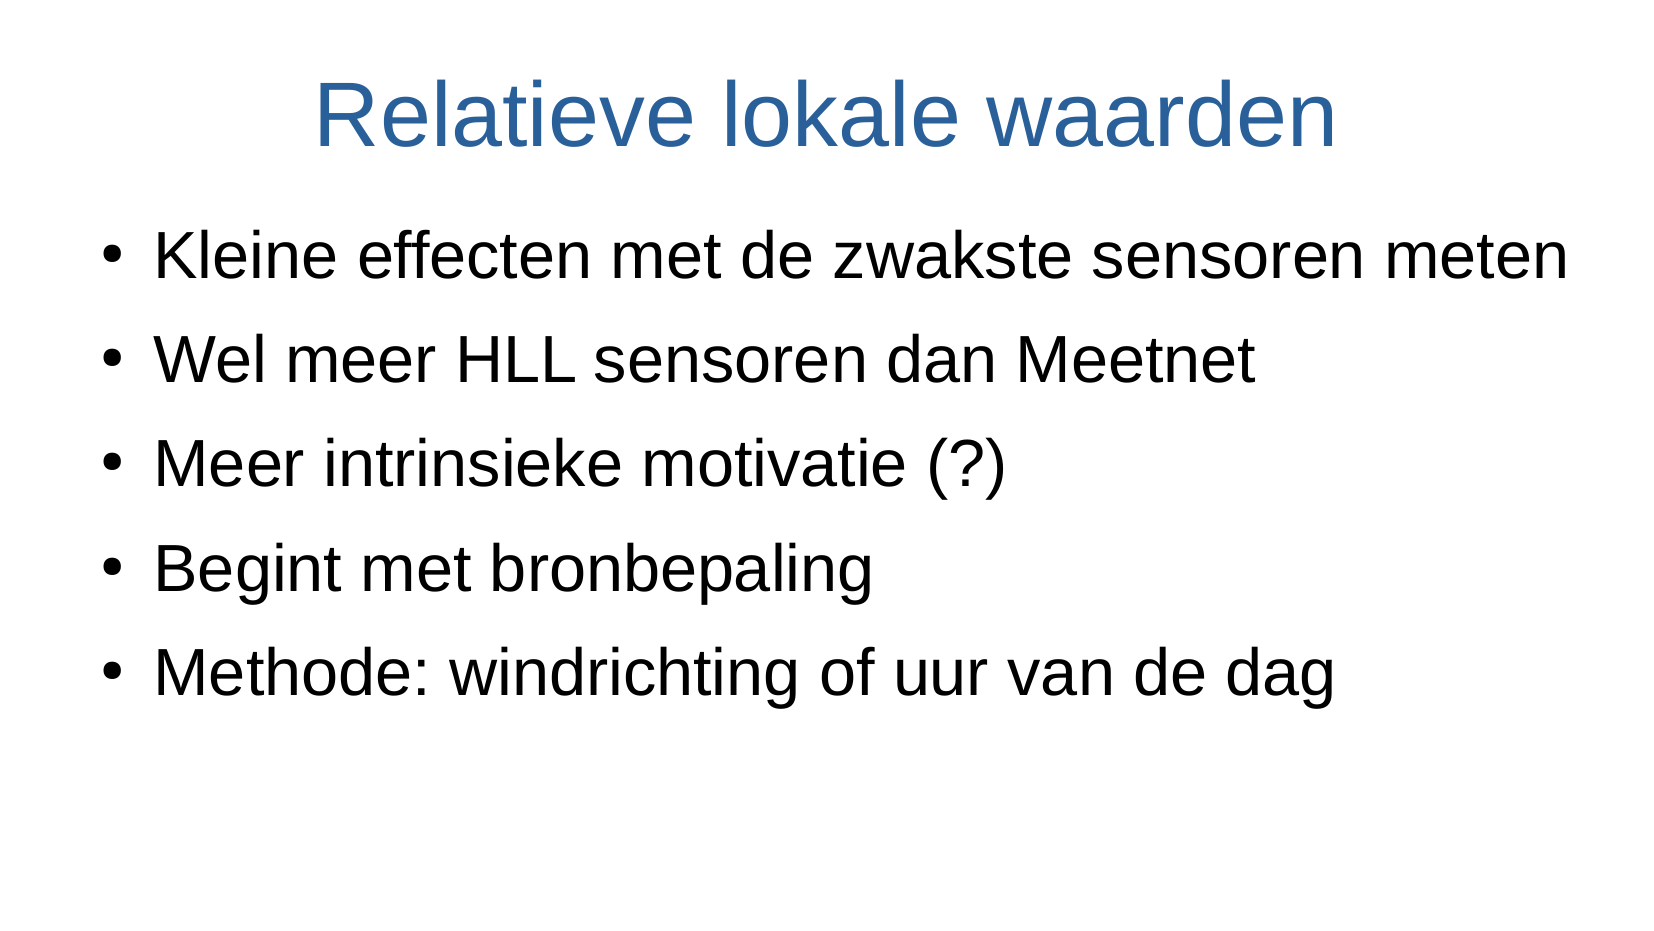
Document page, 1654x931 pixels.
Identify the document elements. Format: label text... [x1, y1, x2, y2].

list Kleine effecten met de zwakste sensoren meten Wel meer HLL sensoren dan Meetnet Meer intrinsieke motivatie (?) Begint met bronbepaling Methode: windrichting of uur van de dag [82, 217, 1571, 758]
title Relatieve lokale waarden [82, 37, 1571, 193]
